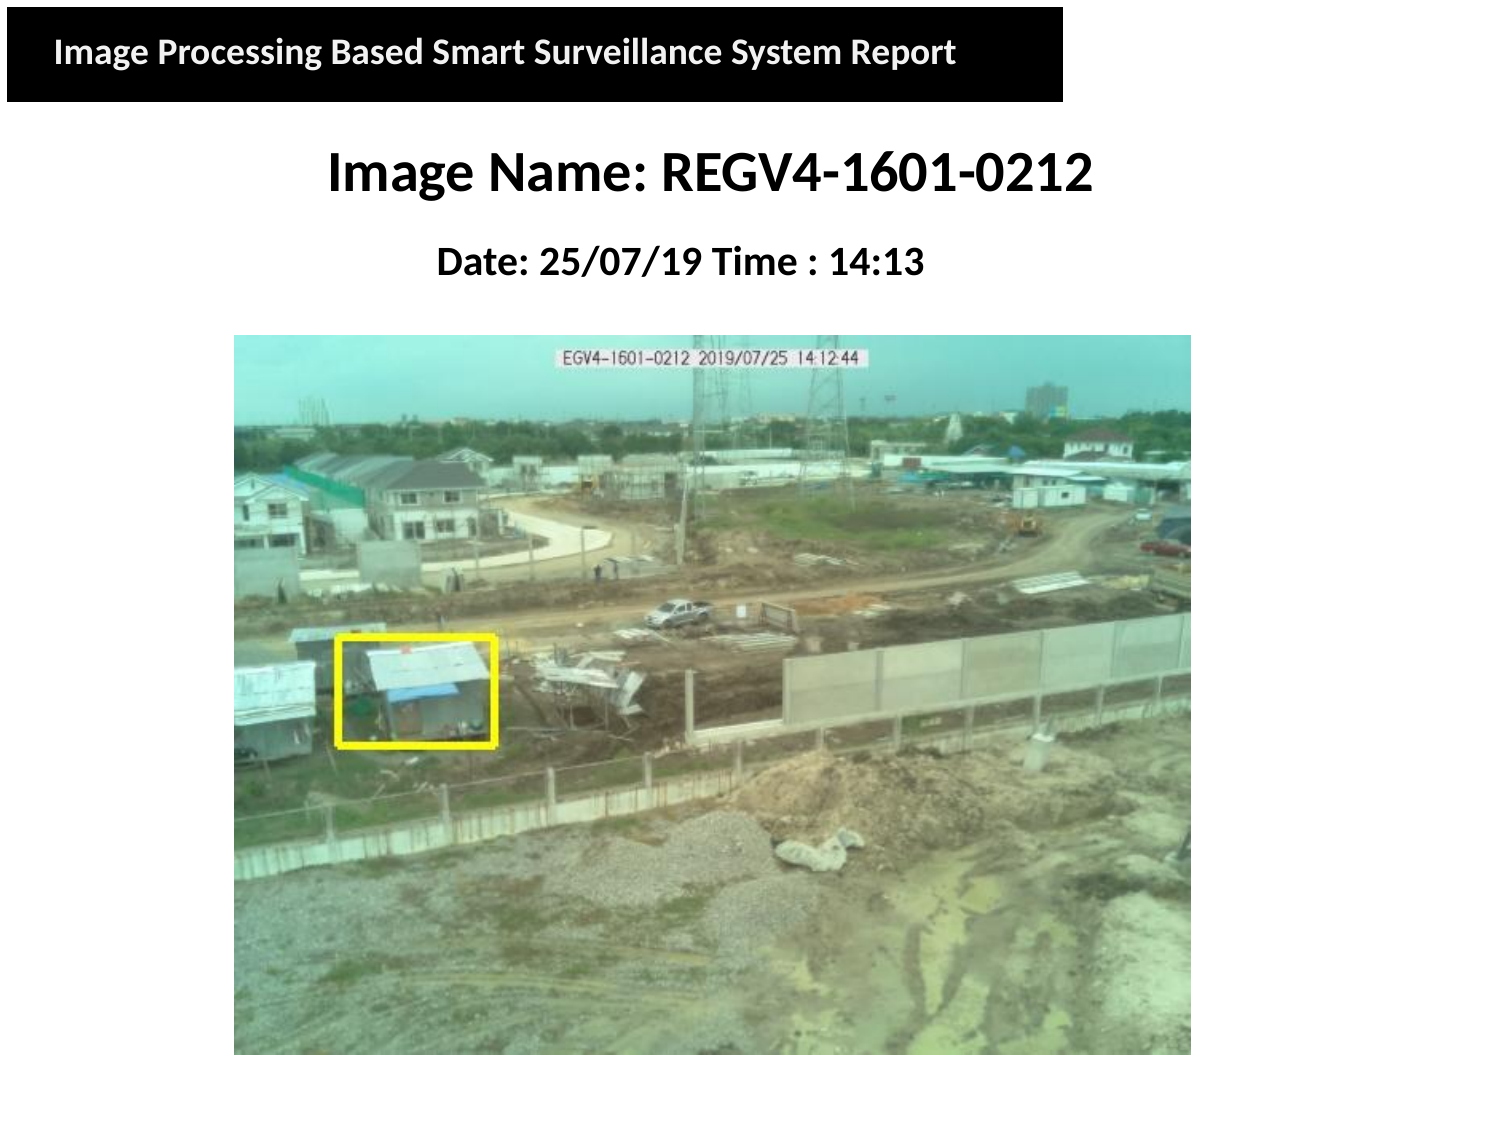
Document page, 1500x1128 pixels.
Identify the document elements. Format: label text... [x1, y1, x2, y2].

picture [234, 335, 1191, 1055]
text_box Date: 25/07/19 Time : 14:13 [421, 234, 1360, 547]
text_box Image Processing Based Smart Surveillance System Report [39, 23, 977, 180]
picture [7, 7, 1063, 102]
text_box Image Name: REGV4-1601-0212 [312, 140, 1251, 335]
